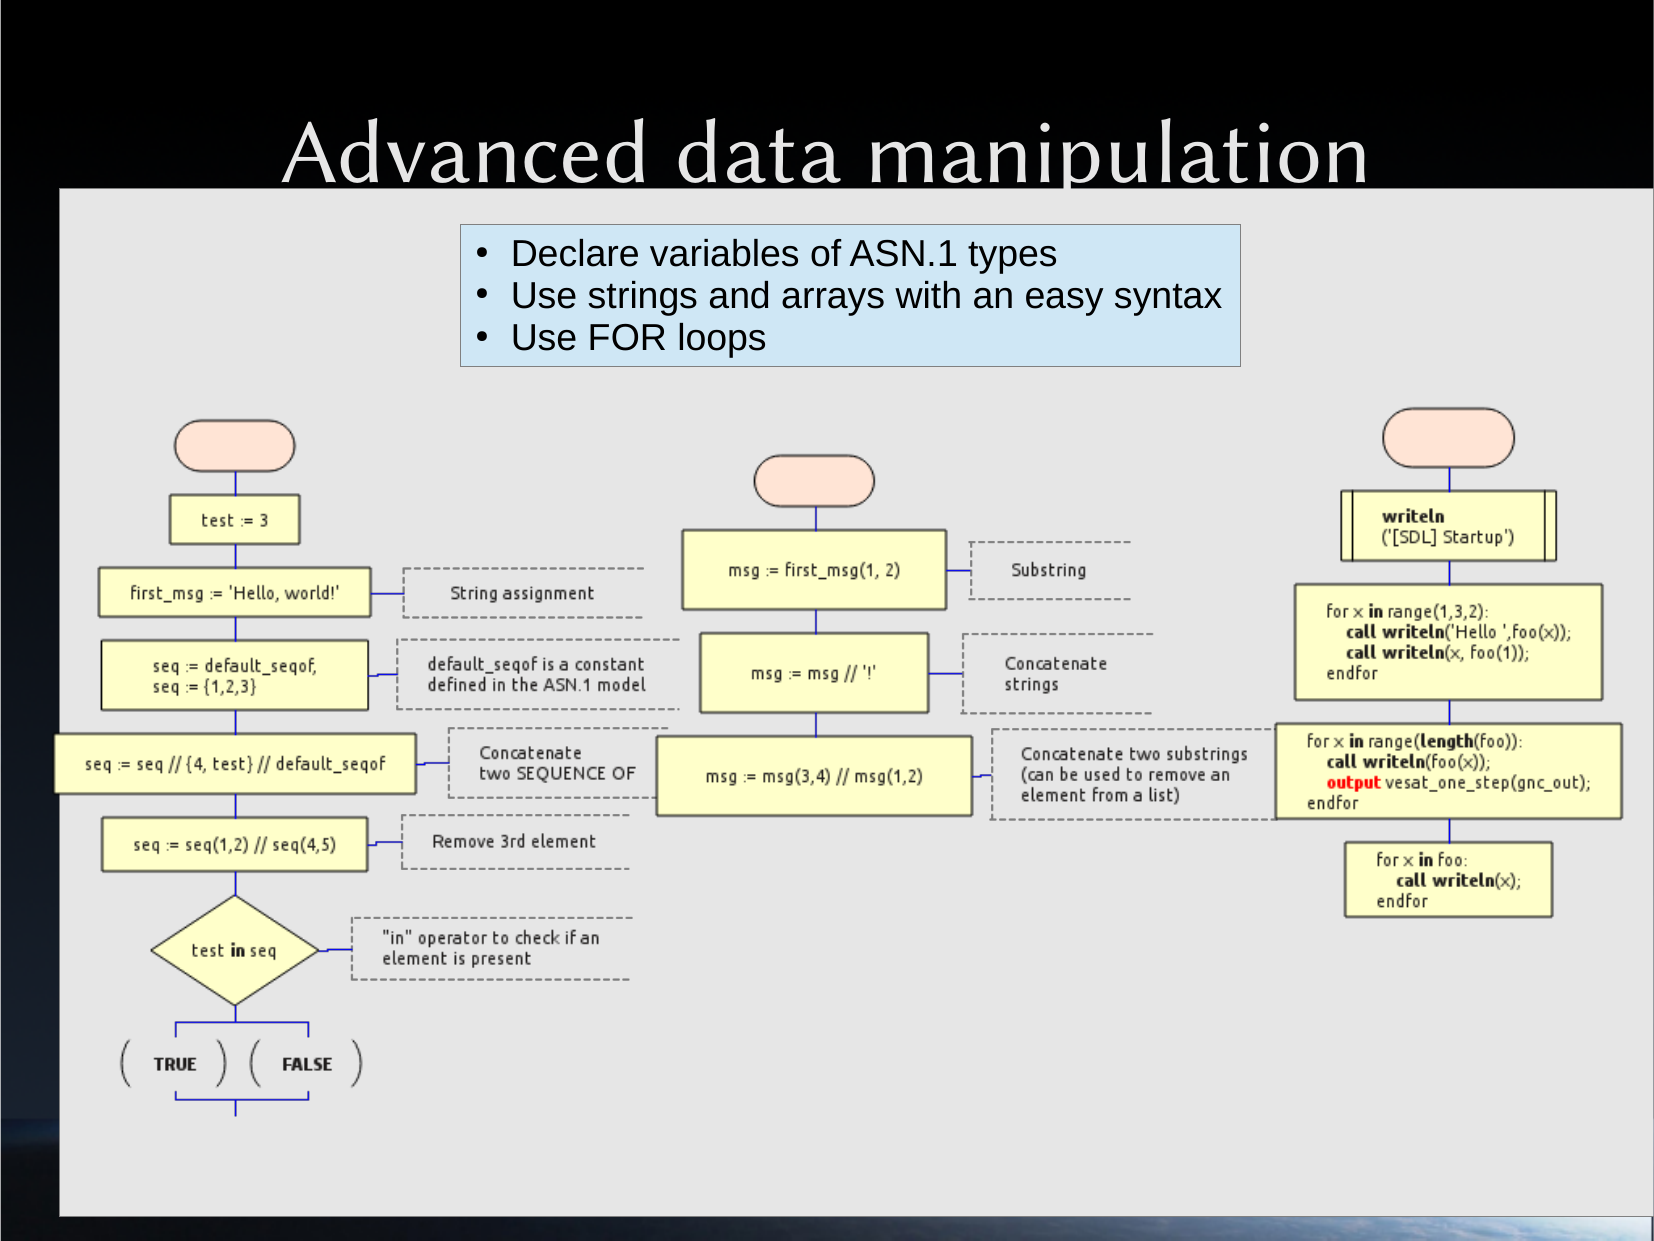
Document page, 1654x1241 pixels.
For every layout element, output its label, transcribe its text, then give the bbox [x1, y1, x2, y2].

title Advanced data manipulation [82, 49, 1571, 257]
picture [0, 0, 1654, 1241]
text_box Declare variables of ASN.1 types Use strings and arrays with an easy syntax Use FOR loops [460, 224, 1241, 367]
text_box [59, 188, 1654, 1217]
